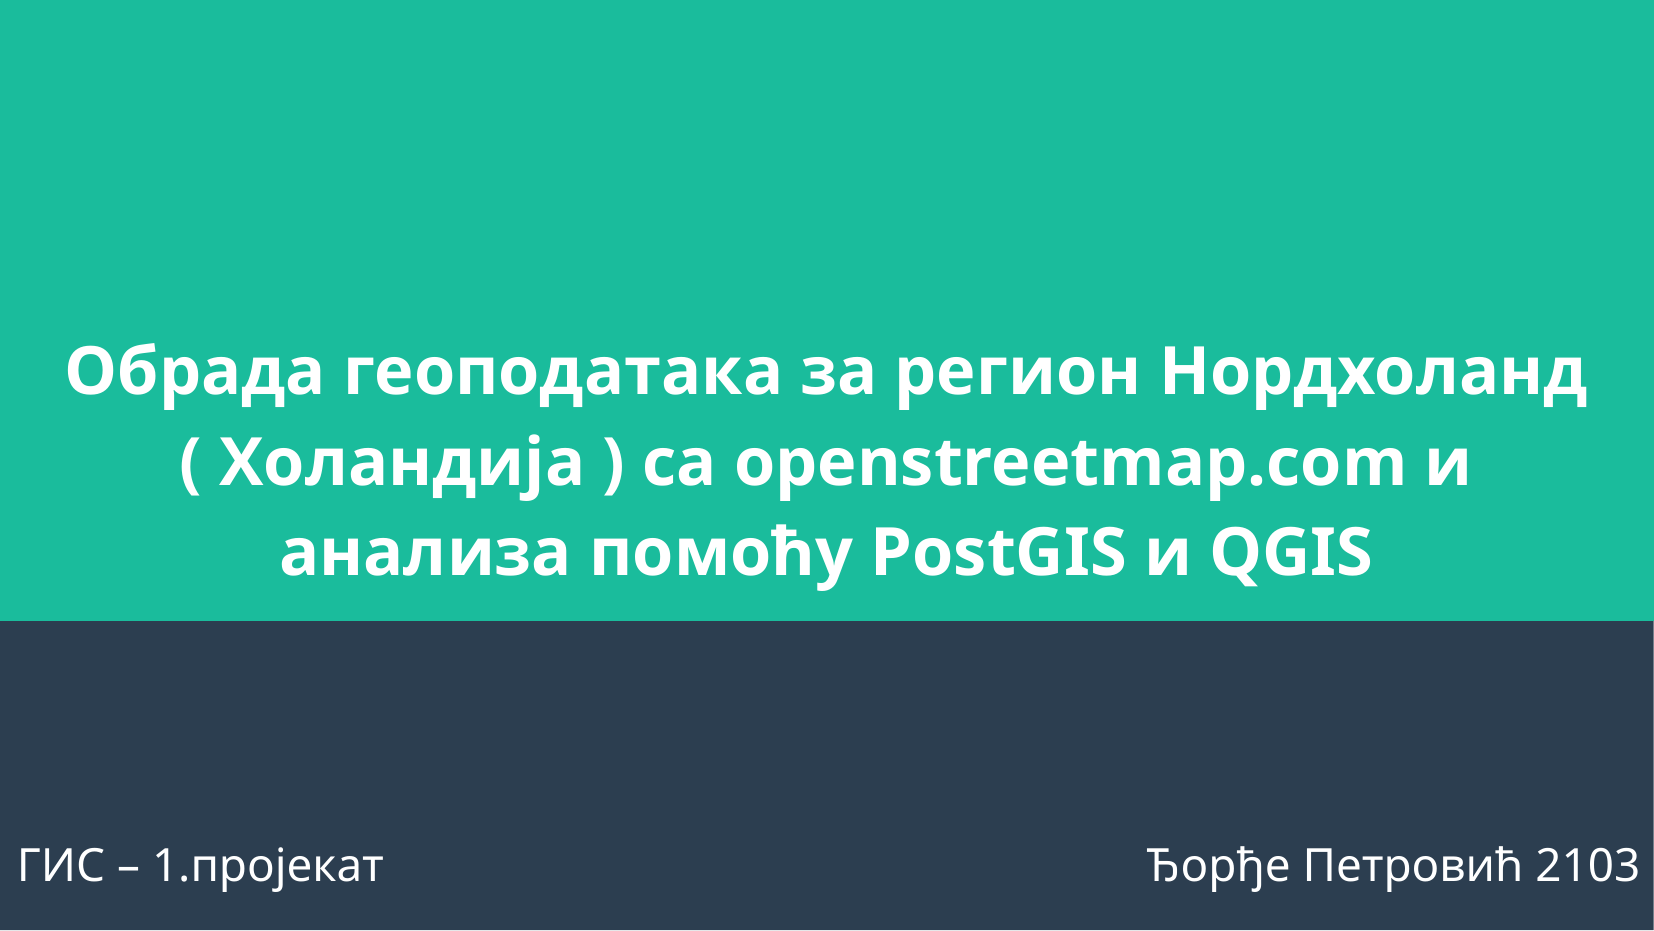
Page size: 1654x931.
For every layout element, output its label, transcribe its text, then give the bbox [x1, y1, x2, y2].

text_box ГИС – 1.пројекат [0, 805, 462, 923]
text_box Ђорђе Петровић 2103 [1132, 805, 1654, 923]
title Обрада геоподатака за регион Нордхоланд ( Холандија ) са openstreetmap.com и анализа помоћу PostGIS и QGIS [59, 322, 1595, 596]
